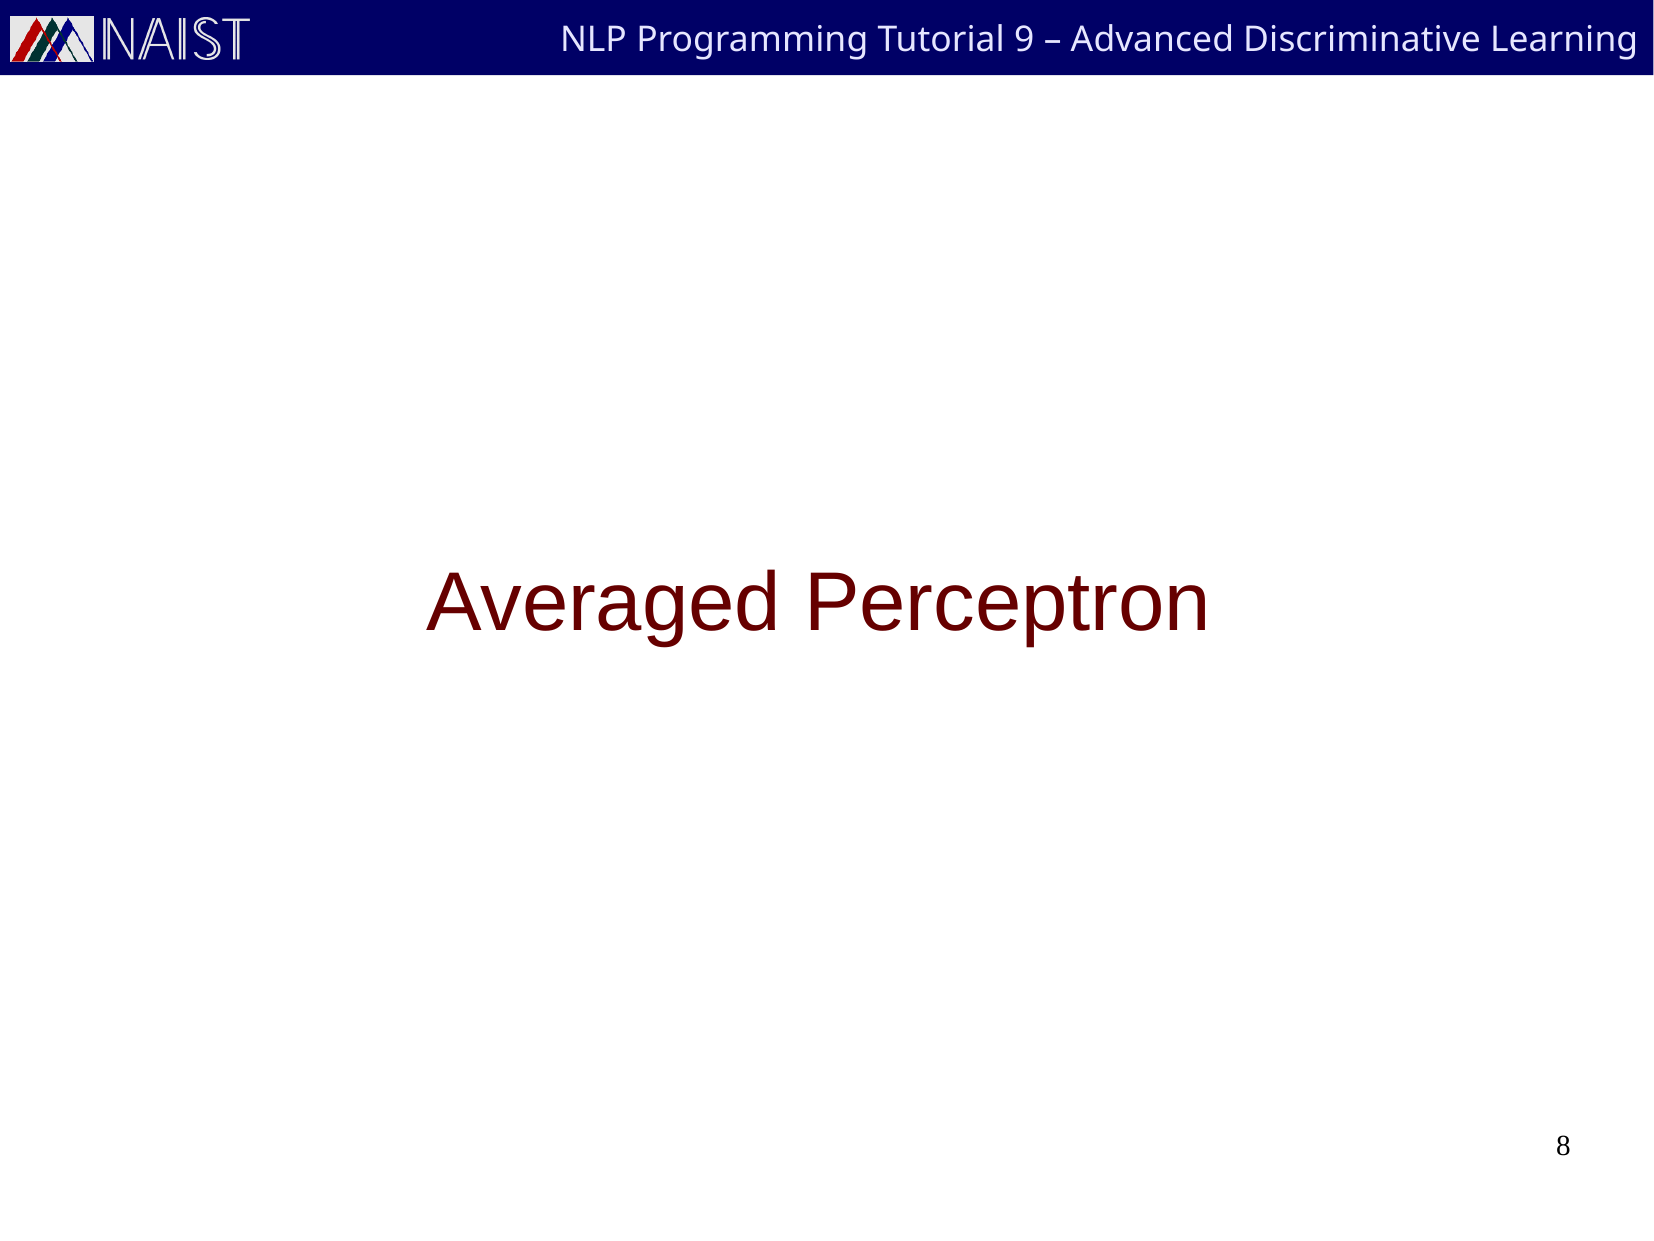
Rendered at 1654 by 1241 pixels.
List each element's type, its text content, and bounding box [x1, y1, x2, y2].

picture [102, 17, 251, 60]
picture [10, 16, 94, 62]
title Averaged Perceptron [75, 506, 1564, 698]
